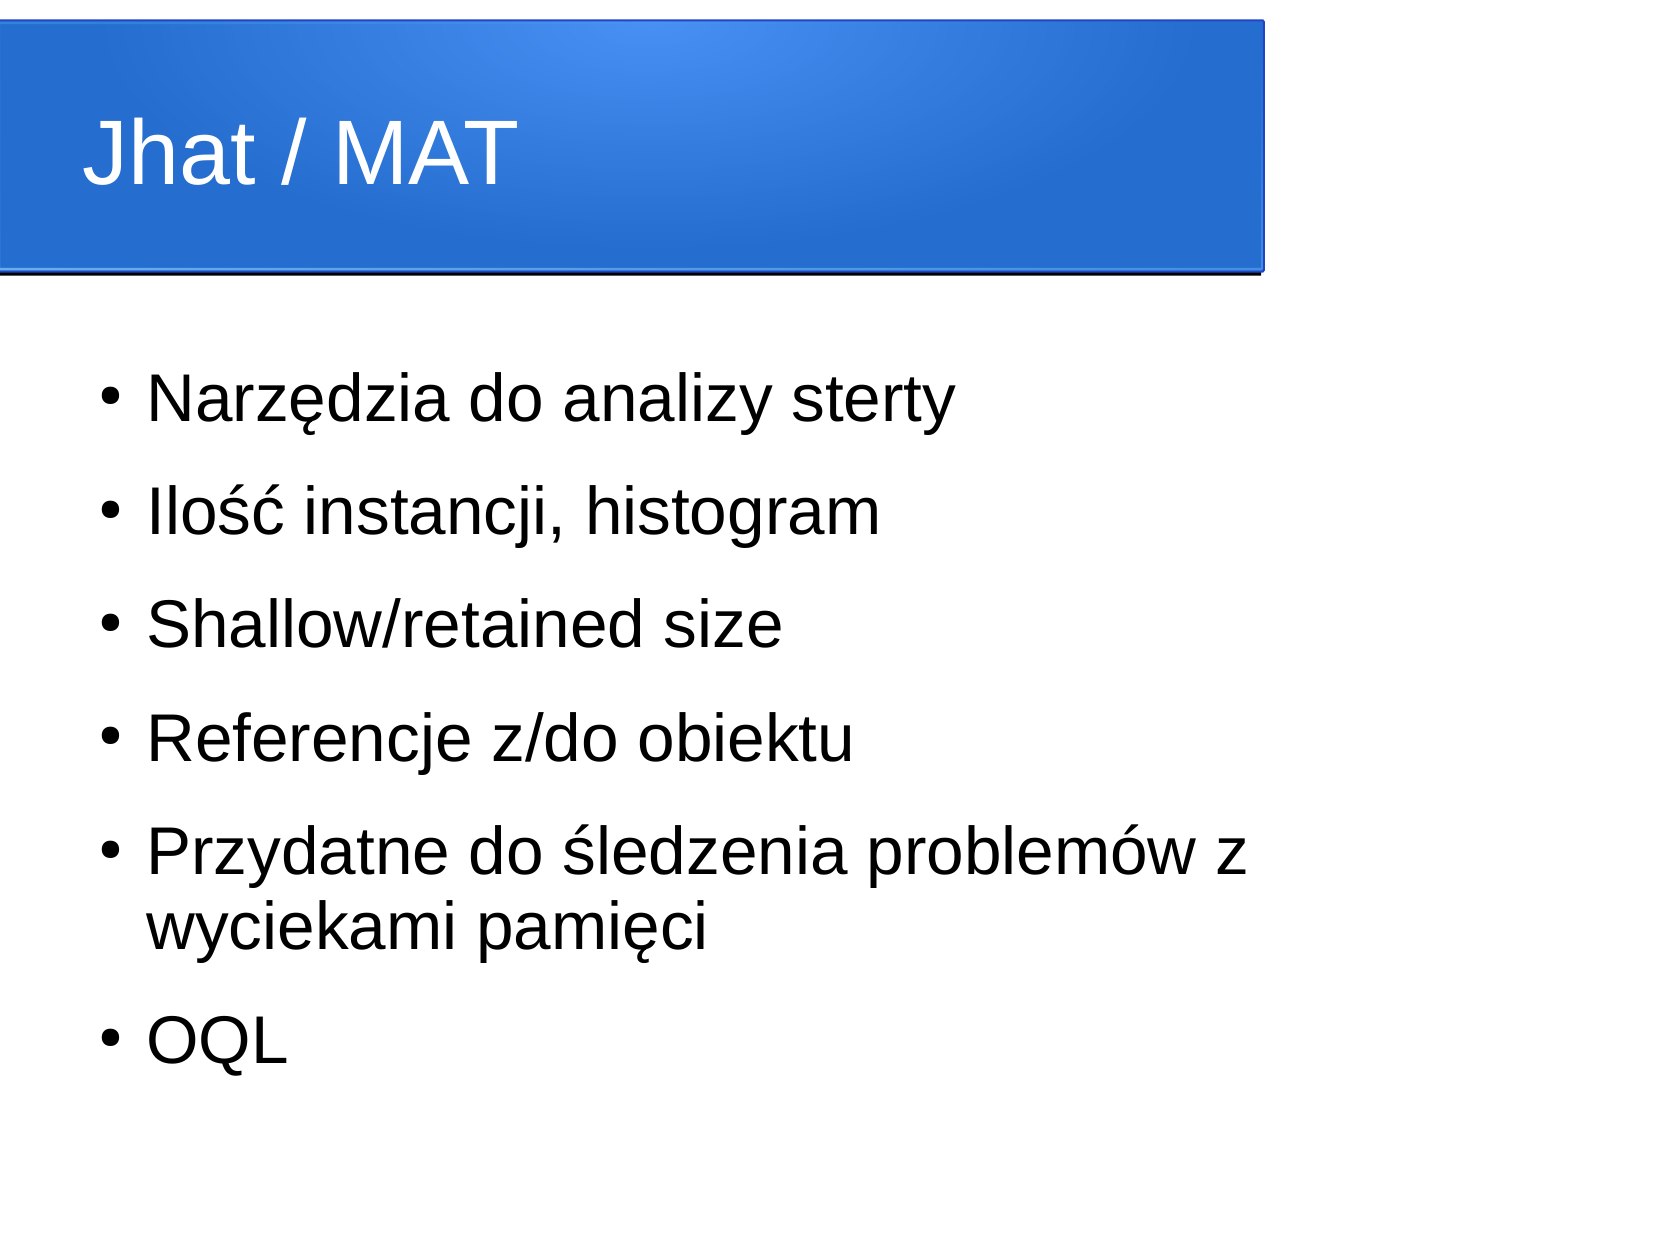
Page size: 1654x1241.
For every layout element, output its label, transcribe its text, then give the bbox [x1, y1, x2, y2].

title Jhat / MAT [82, 49, 1250, 257]
list Narzędzia do analizy sterty Ilość instancji, histogram Shallow/retained size Referencje z/do obiektu Przydatne do śledzenia problemów z wyciekami pamięci OQL [82, 360, 1538, 1080]
